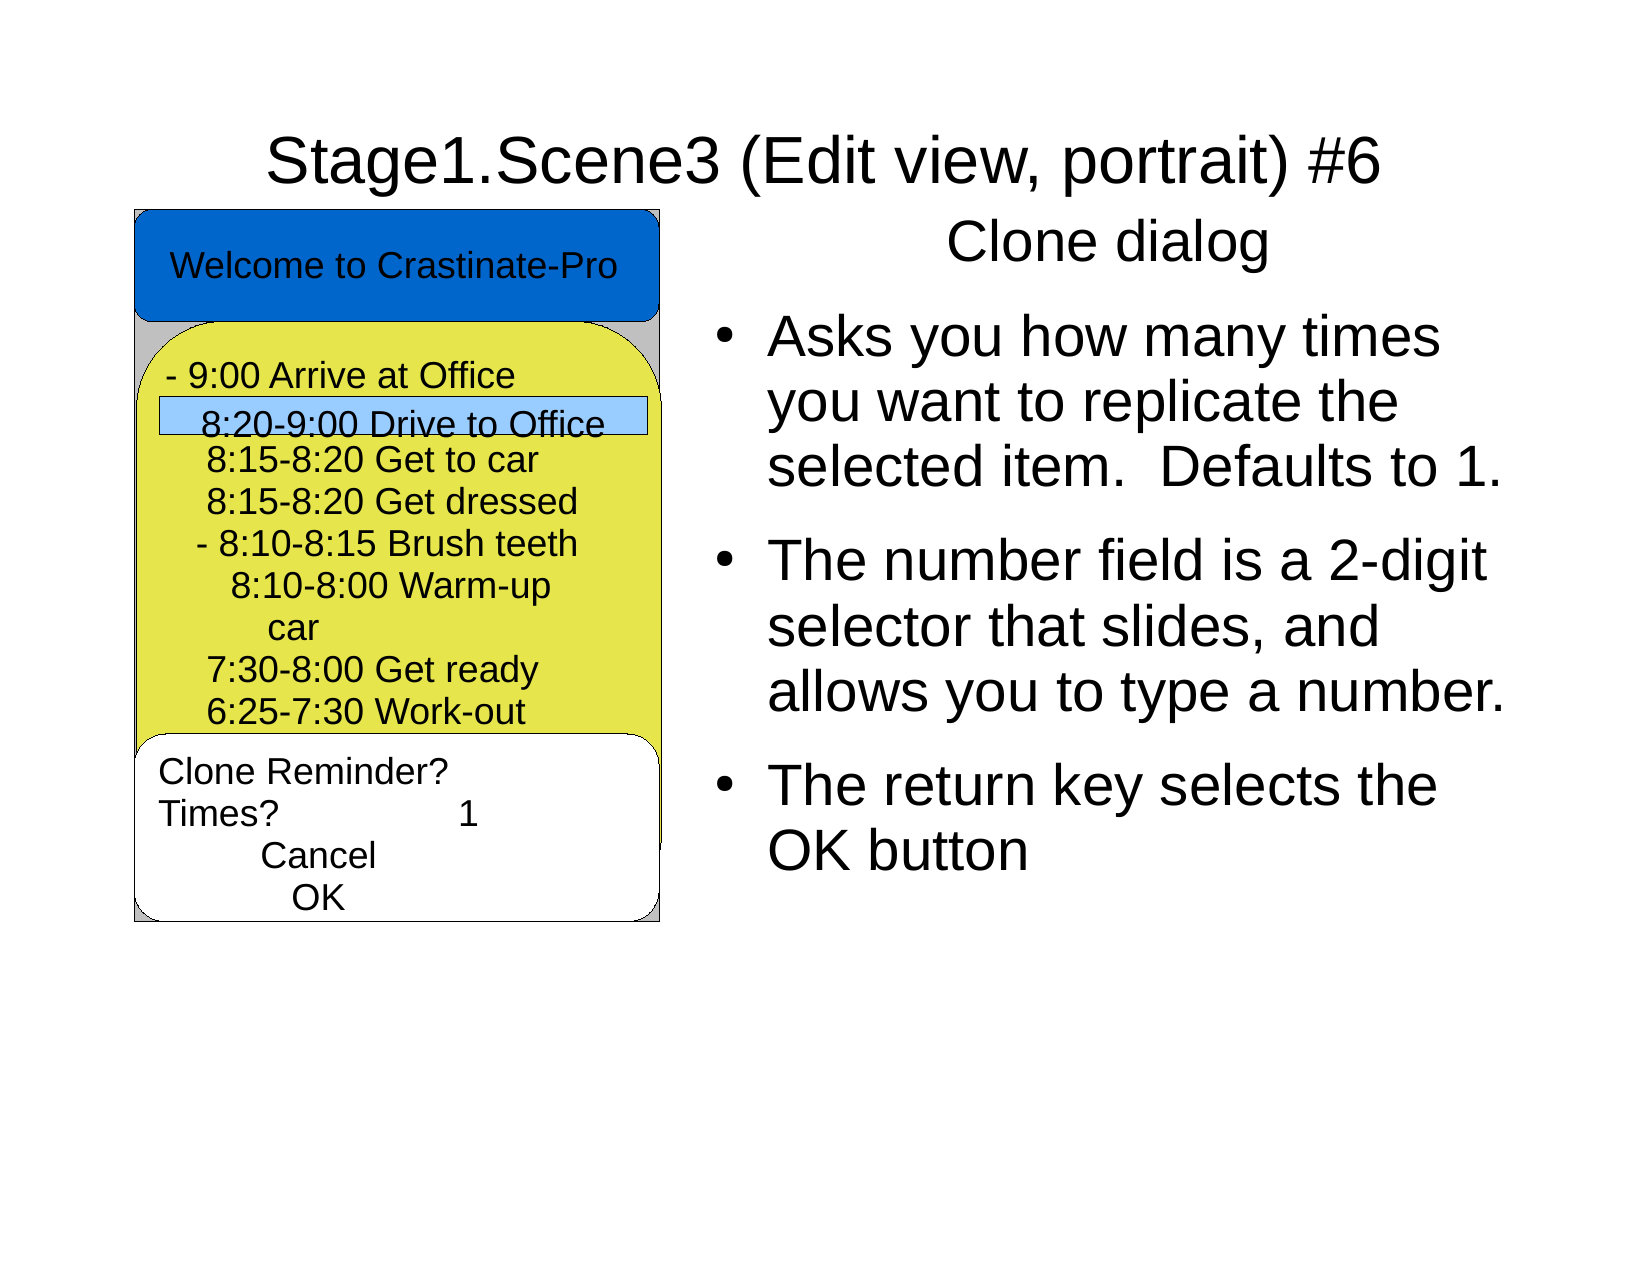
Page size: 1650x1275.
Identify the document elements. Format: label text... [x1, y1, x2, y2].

text_box Welcome to Crastinate-Pro [134, 209, 660, 322]
text_box [646, 209, 660, 226]
text_box [134, 209, 147, 222]
text_box Clone Reminder? Times? 1 Cancel OK [134, 733, 660, 922]
title Stage1.Scene3 (Edit view, portrait) #6 [135, 112, 1515, 210]
text_box [634, 893, 660, 922]
list Clone dialog Asks you how many times you want to replicate the selected item. Defaults to 1. The number field is a 2-digit selector that slides, and allows you to type a number. The return key selects the OK button [696, 209, 1522, 922]
text_box - 9:00 Arrive at Office 8:20-9:00 Drive to Office 8:15-8:20 Get to car 8:15-8:20 Get dressed - 8:10-8:15 Brush teeth 8:10-8:00 Warm-up car 7:30-8:00 Get ready 6:25-7:30 Work-out 6:00-6:25 Breakfast 6:00-6:00 Get up [136, 321, 662, 850]
text_box [134, 898, 159, 922]
text_box [592, 304, 660, 388]
text_box 8:20-9:00 Drive to Office [159, 396, 648, 435]
text_box [134, 309, 206, 757]
